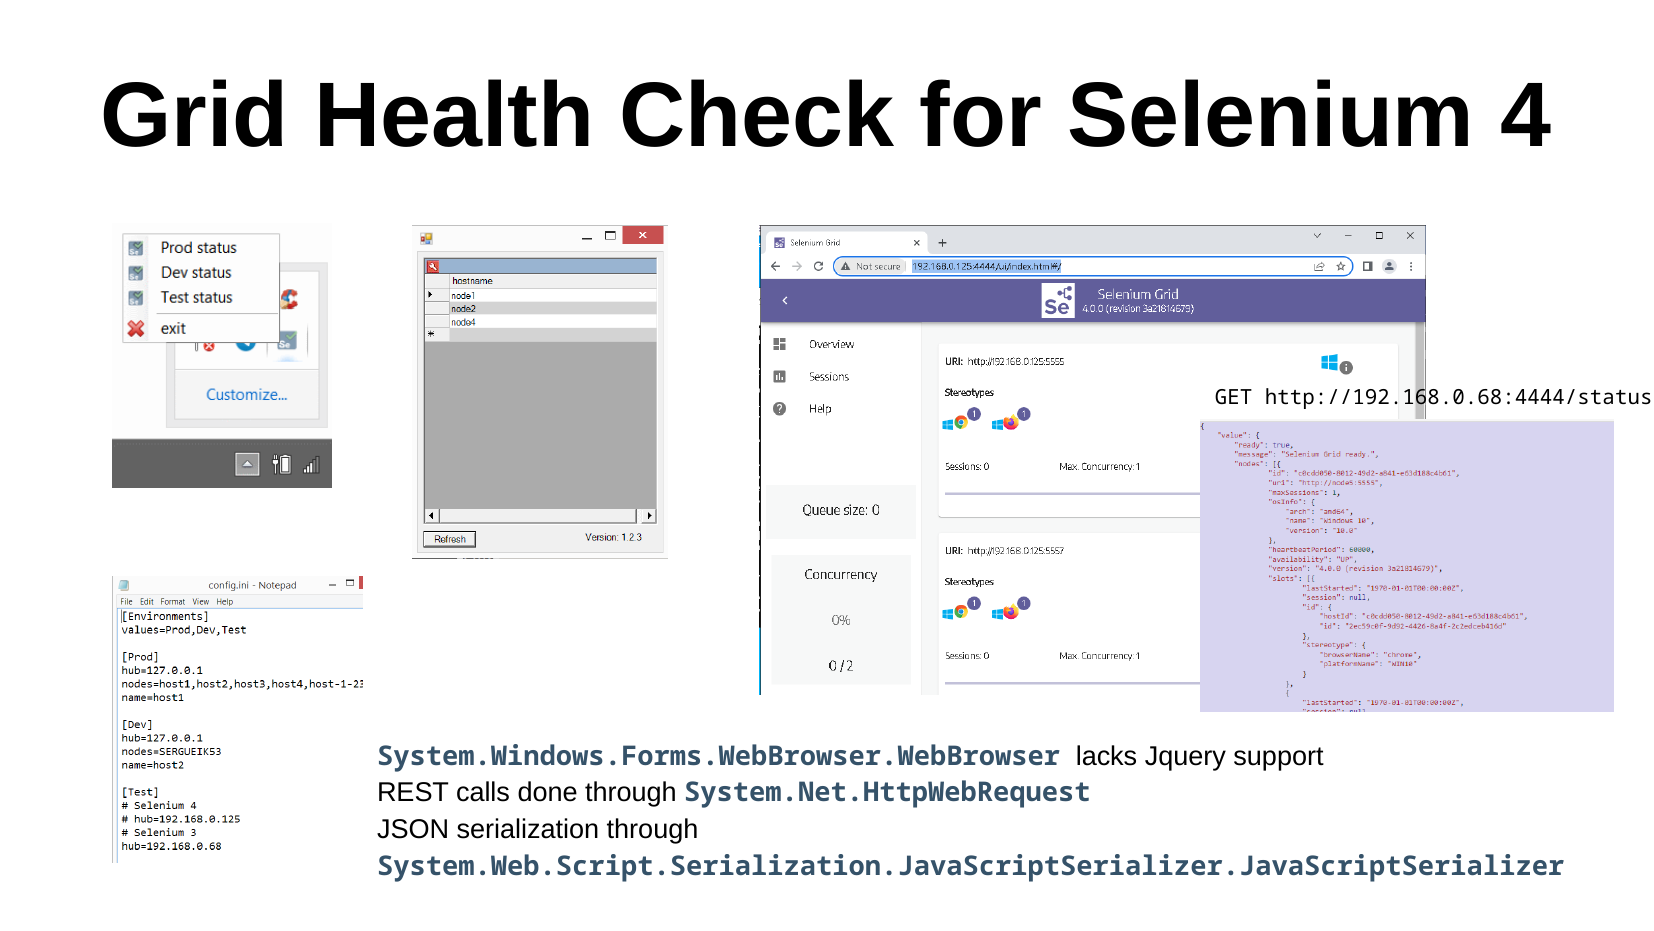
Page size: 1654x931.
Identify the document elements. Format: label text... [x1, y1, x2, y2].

picture [412, 225, 668, 559]
text_box GET http://192.168.0.68:4444/status [1200, 375, 1654, 415]
title Grid Health Check for Selenium 4 [82, 37, 1571, 193]
picture [112, 223, 332, 488]
text_box System.Windows.Forms.WebBrowser.WebBrowser lacks Jquery support REST calls done through System.Net.HttpWebRequest JSON serialization through System.Web.Script.Serialization.JavaScriptSerializer.JavaScriptSerializer [362, 728, 1651, 931]
text_box [337, 712, 1638, 900]
picture [112, 576, 363, 863]
picture [759, 225, 1614, 712]
